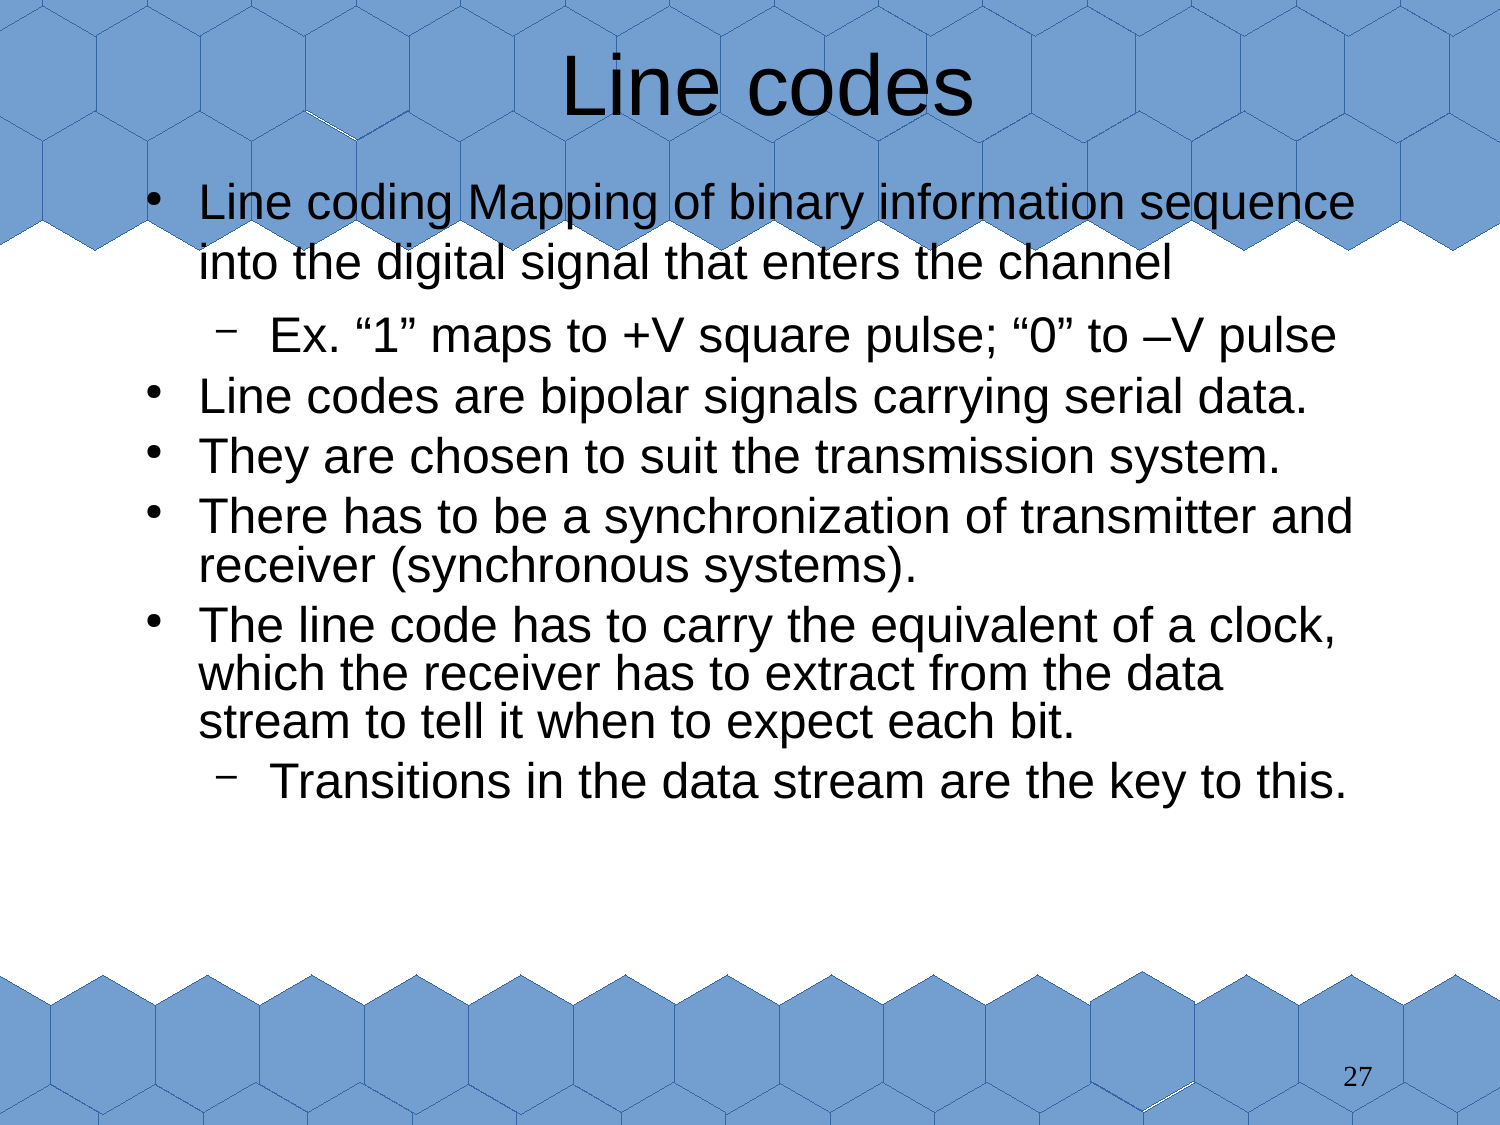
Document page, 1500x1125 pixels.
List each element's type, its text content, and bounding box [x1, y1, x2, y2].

title Line codes [112, 0, 1388, 162]
list Line coding Mapping of binary information sequence into the digital signal that enters the channel Ex. “1” maps to +V square pulse; “0” to –V pulse Line codes are bipolar signals carrying serial data. They are chosen to suit the transmission system. There has to be a synchronization of transmitter and receiver (synchronous systems). The line code has to carry the equivalent of a clock, which the receiver has to extract from the data stream to tell it when to expect each bit. Transitions in the data stream are the key to this. [112, 162, 1388, 1088]
text_box <number> [1074, 1088, 1388, 1125]
